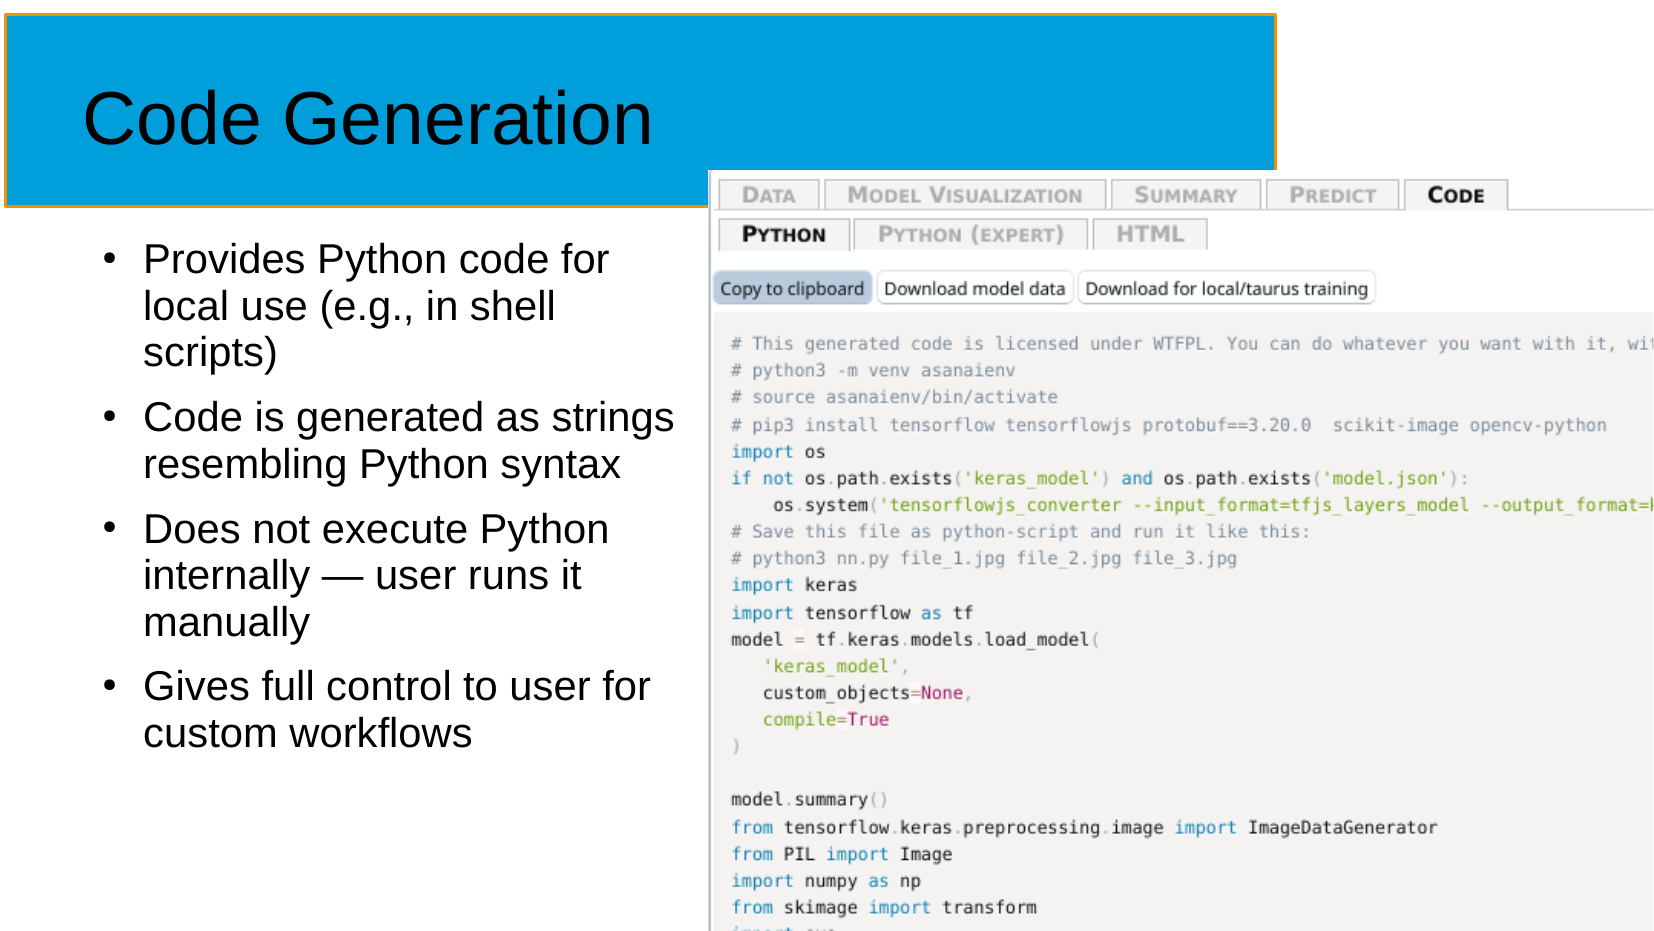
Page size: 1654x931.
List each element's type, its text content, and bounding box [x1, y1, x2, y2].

title Code Generation [82, 44, 1235, 192]
picture [708, 170, 1654, 931]
list Provides Python code for local use (e.g., in shell scripts) Code is generated as strings resembling Python syntax Does not execute Python internally — user runs it manually Gives full control to user for custom workflows [88, 236, 680, 798]
